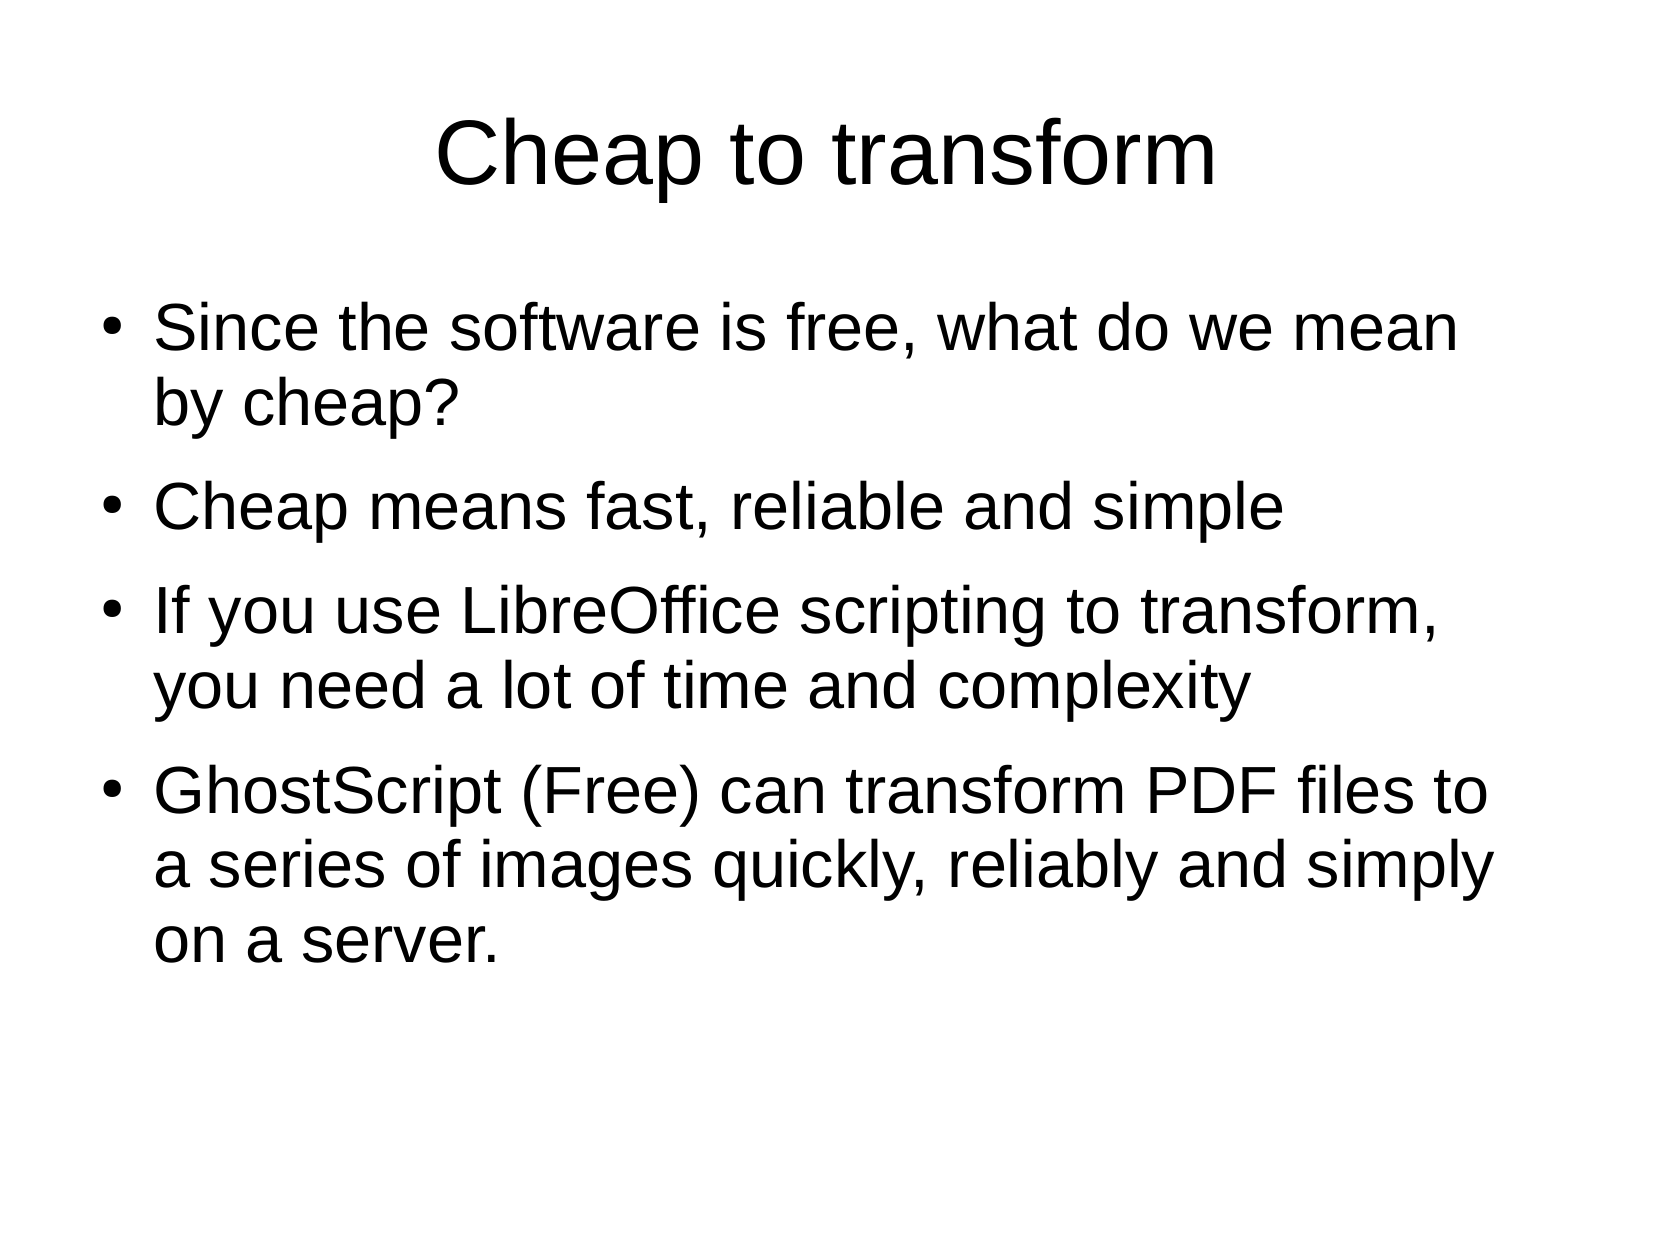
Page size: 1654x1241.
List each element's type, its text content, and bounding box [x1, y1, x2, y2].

list Since the software is free, what do we mean by cheap? Cheap means fast, reliable and simple If you use LibreOffice scripting to transform, you need a lot of time and complexity GhostScript (Free) can transform PDF files to a series of images quickly, reliably and simply on a server. [82, 290, 1538, 1010]
title Cheap to transform [82, 44, 1571, 262]
